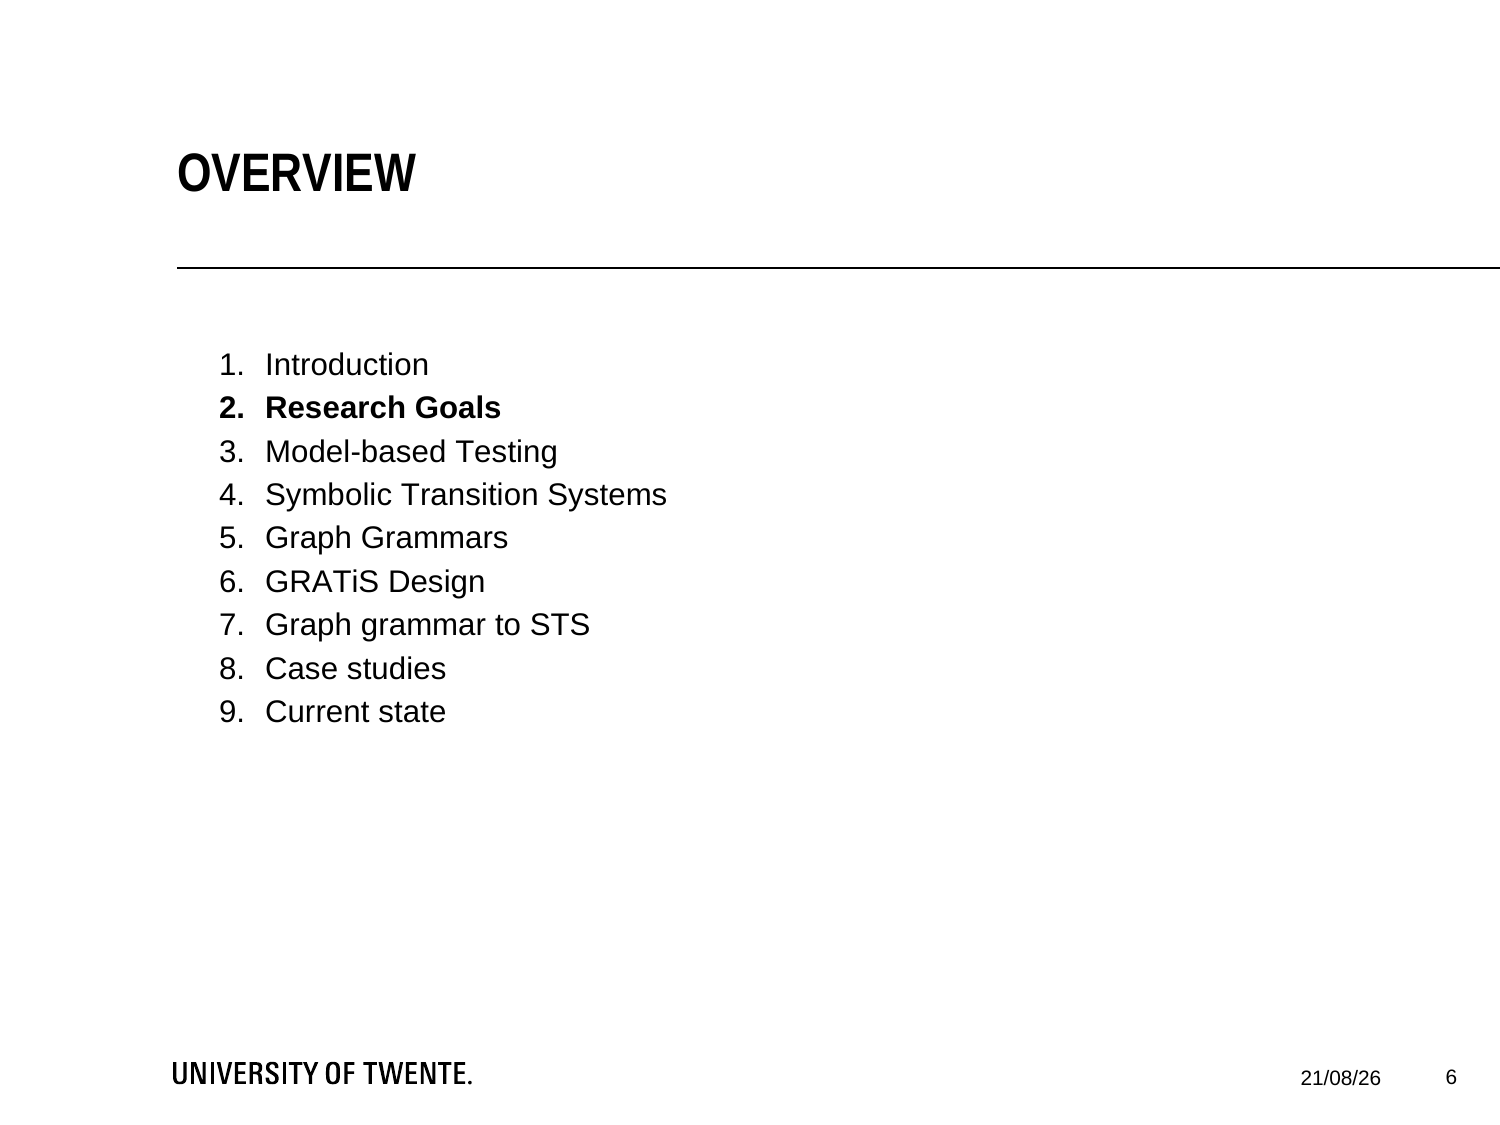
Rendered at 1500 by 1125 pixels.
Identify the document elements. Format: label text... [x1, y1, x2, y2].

text_box <number> [1395, 1049, 1458, 1125]
text_box 21/05/12 [1242, 1050, 1395, 1125]
list Introduction Research Goals Model-based Testing Symbolic Transition Systems Graph Grammars GRATiS Design Graph grammar to STS Case studies Current state [177, 336, 1457, 854]
title OVERVIEW [177, 59, 1458, 248]
